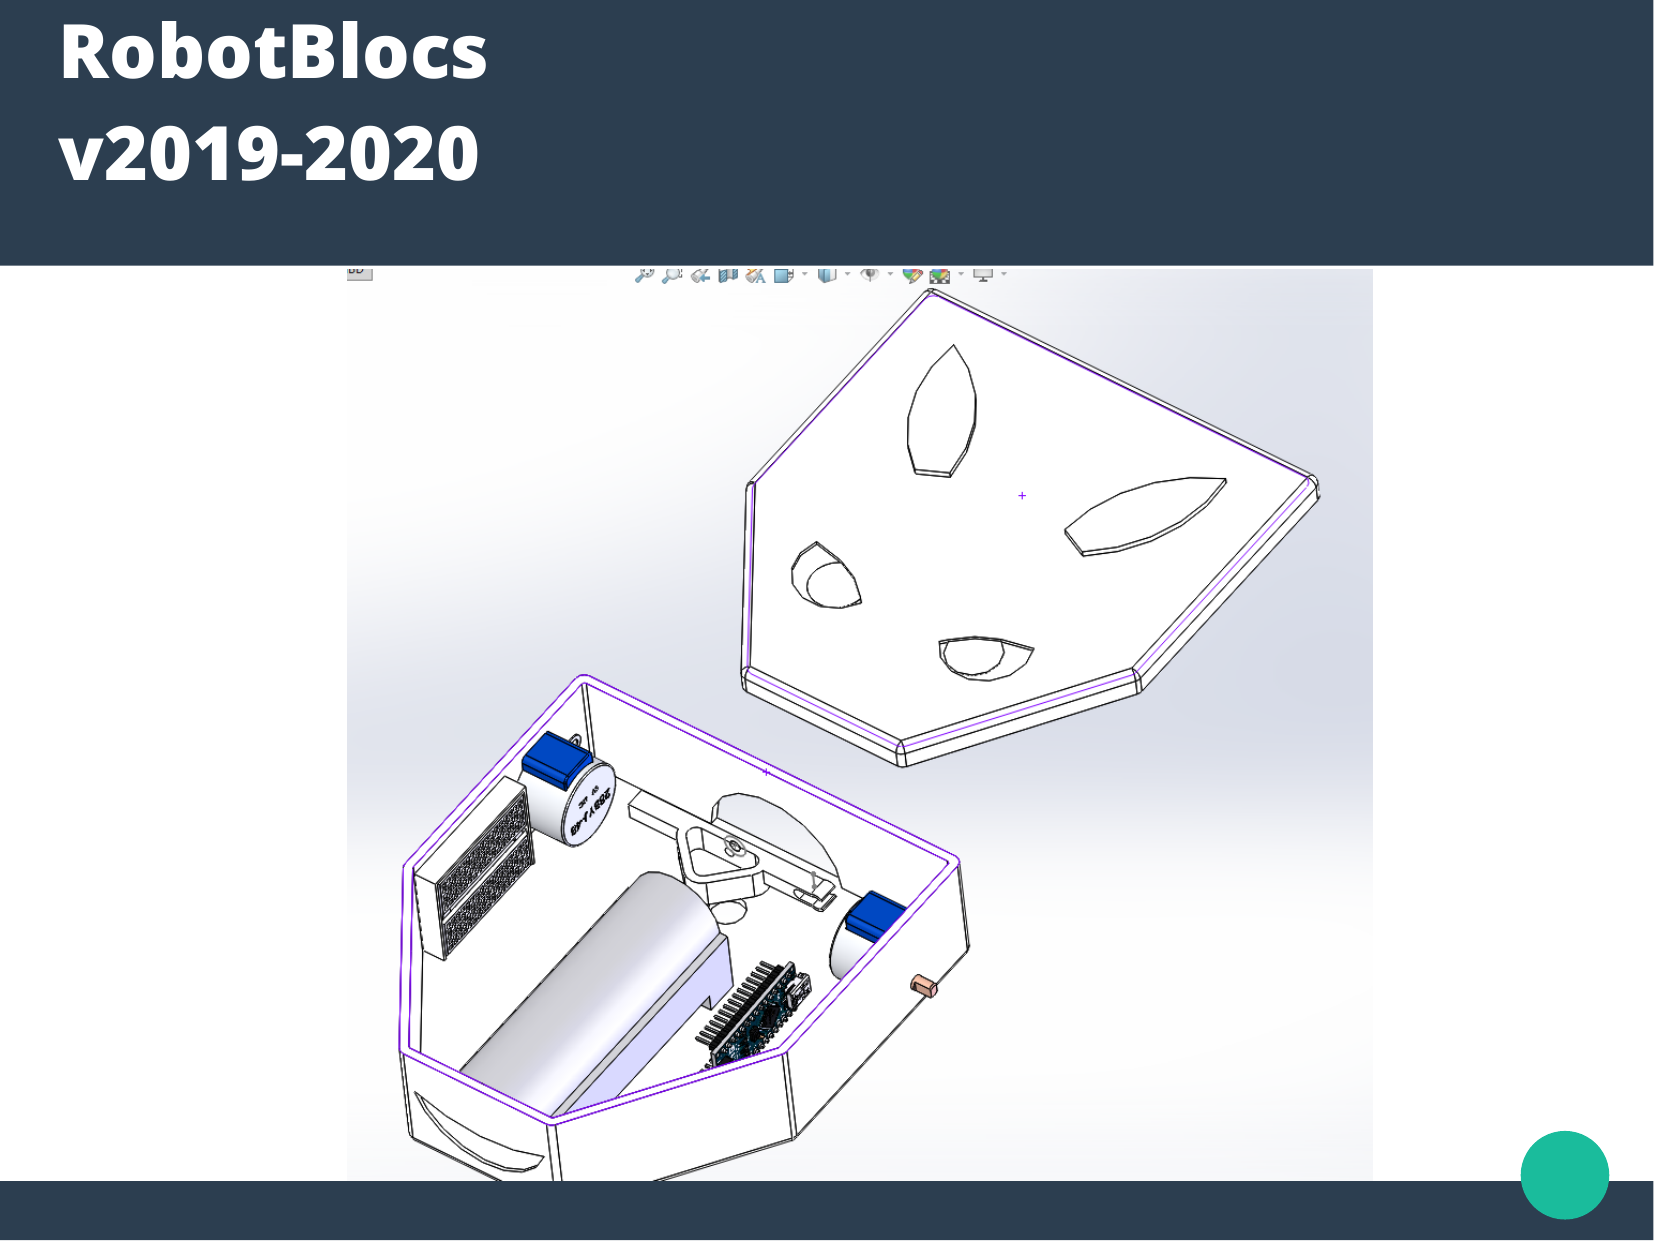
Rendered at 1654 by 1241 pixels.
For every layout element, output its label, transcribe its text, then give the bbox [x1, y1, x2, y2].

picture [347, 269, 1373, 1181]
title RobotBlocs v2019-2020 [59, 8, 1595, 261]
